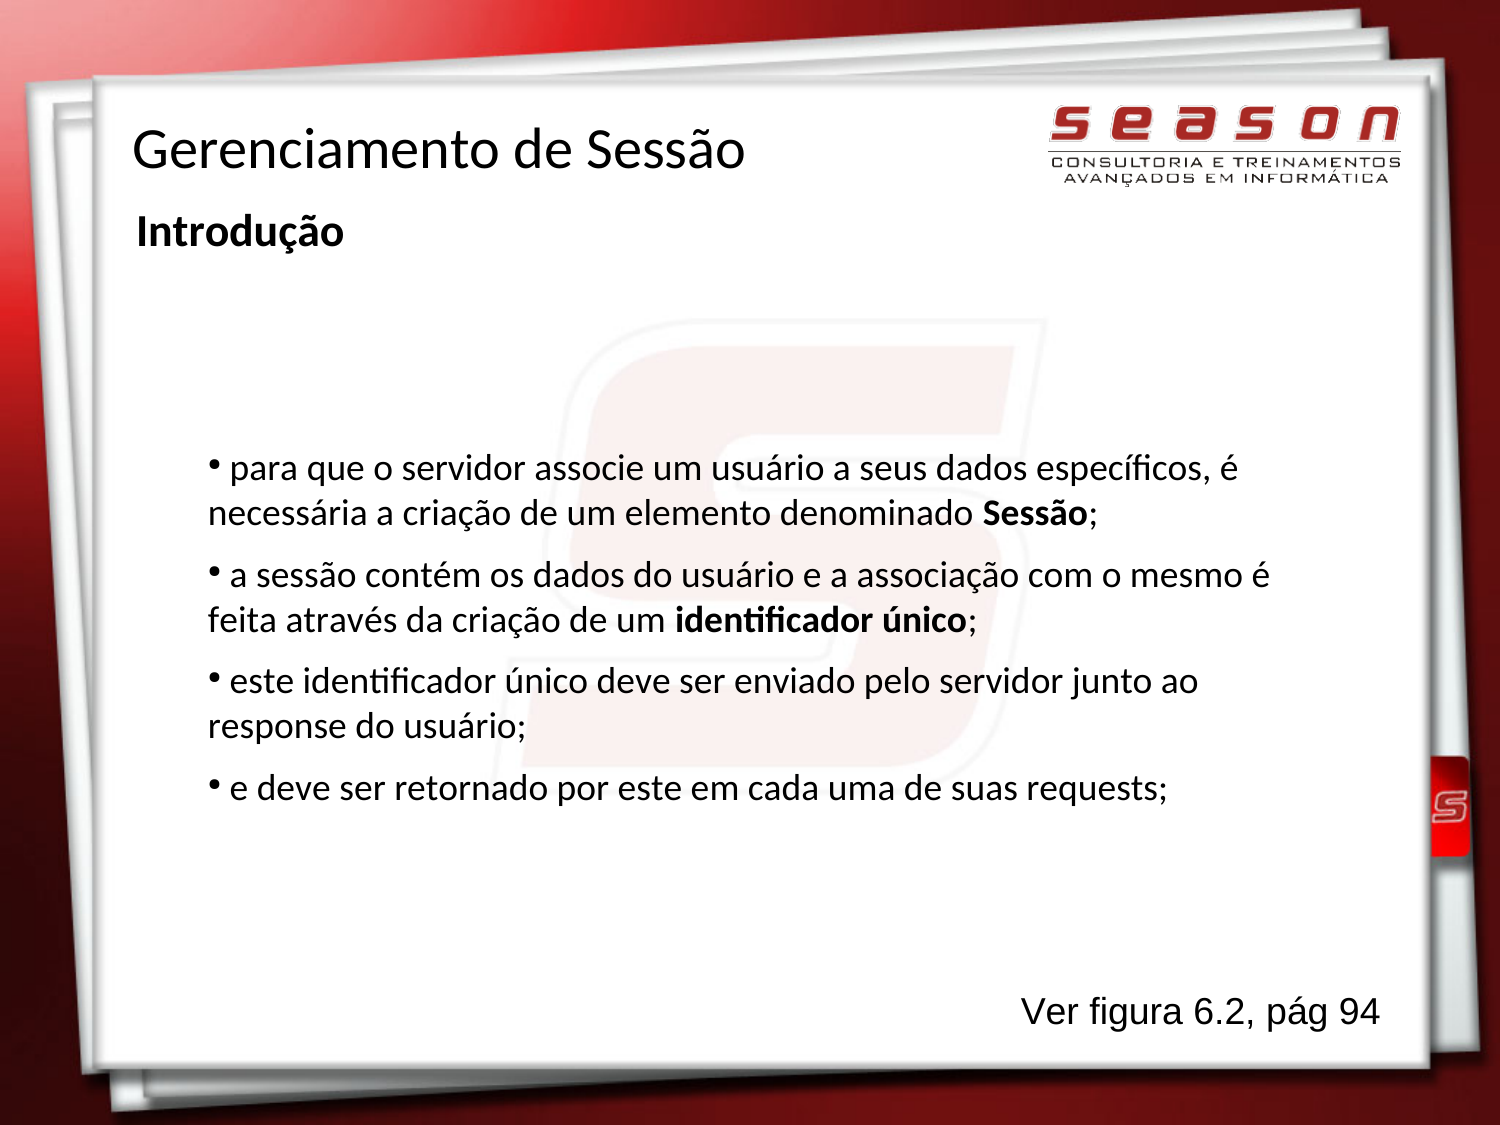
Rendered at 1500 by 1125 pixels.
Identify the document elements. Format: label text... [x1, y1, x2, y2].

text_box para que o servidor associe um usuário a seus dados específicos, é necessária a criação de um elemento denominado Sessão; a sessão contém os dados do usuário e a associação com o mesmo é feita através da criação de um identificador único; este identificador único deve ser enviado pelo servidor junto ao response do usuário; e deve ser retornado por este em cada uma de suas requests; [207, 357, 1328, 894]
picture [0, 0, 1500, 1125]
text_box Ver figura 6.2, pág 94 [708, 979, 1396, 1040]
title Gerenciamento de Sessão [118, 33, 1394, 257]
text_box Introdução [119, 200, 1240, 256]
